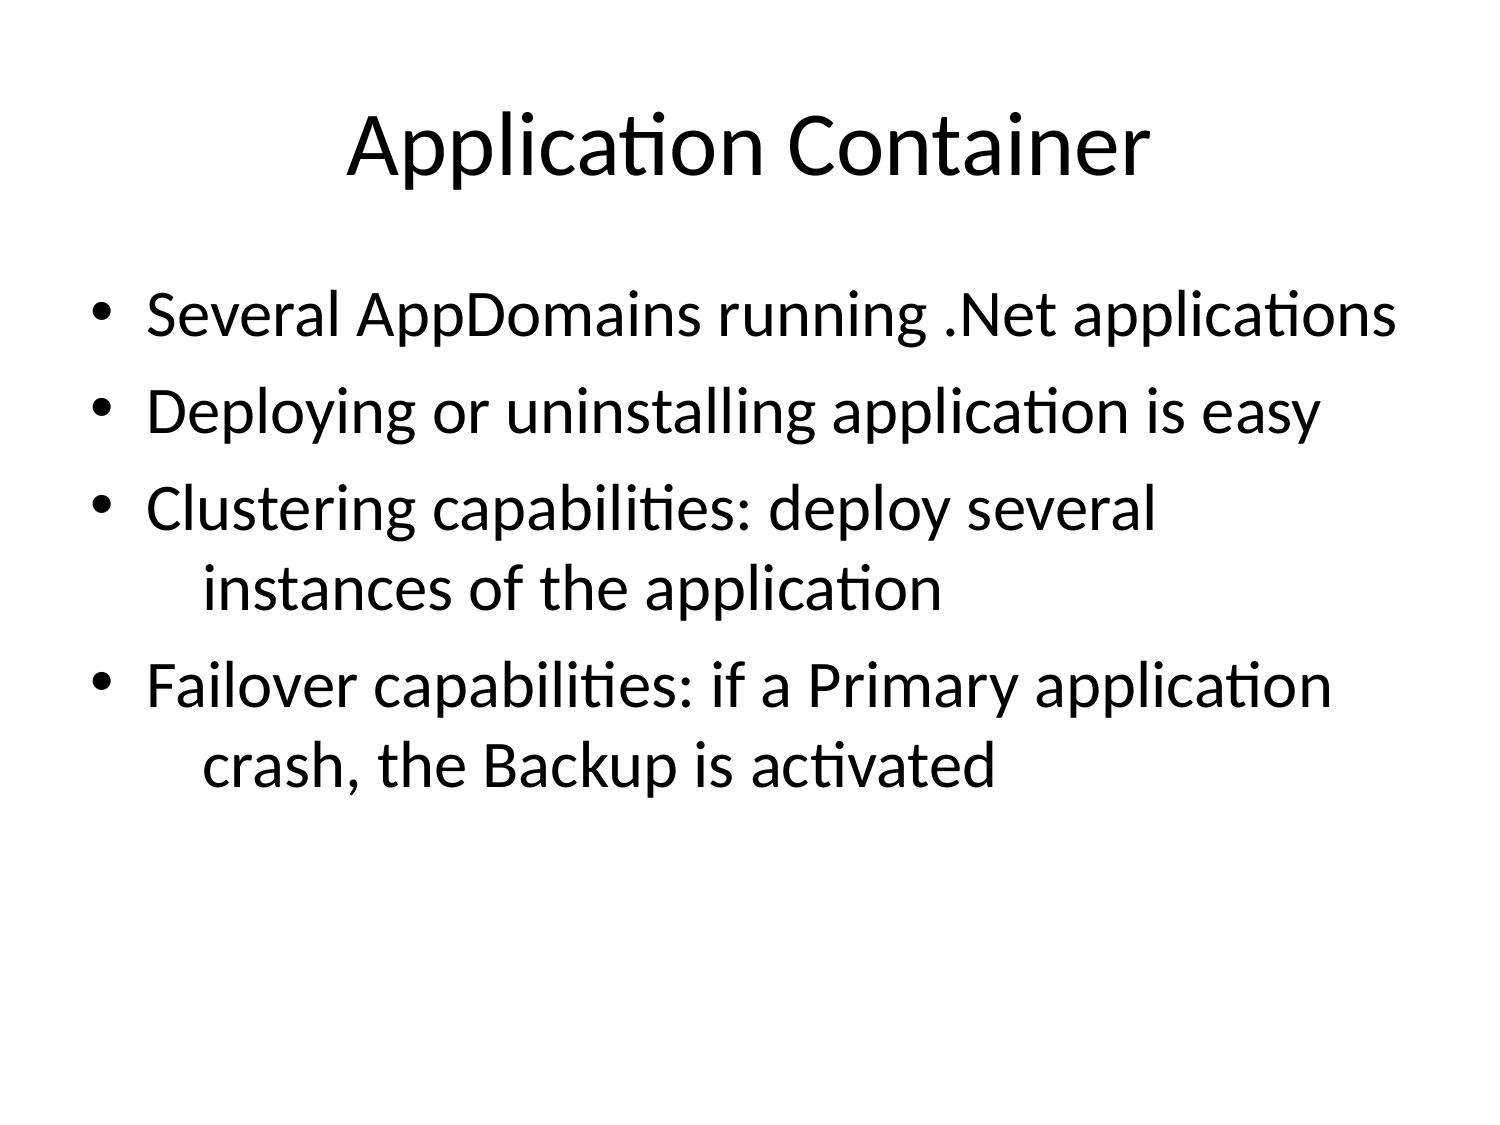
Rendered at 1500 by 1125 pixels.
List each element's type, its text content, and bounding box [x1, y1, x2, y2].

title Application Container [75, 45, 1426, 233]
list Several AppDomains running .Net applications Deploying or uninstalling application is easy Clustering capabilities: deploy several instances of the application Failover capabilities: if a Primary application crash, the Backup is activated [75, 262, 1426, 1005]
